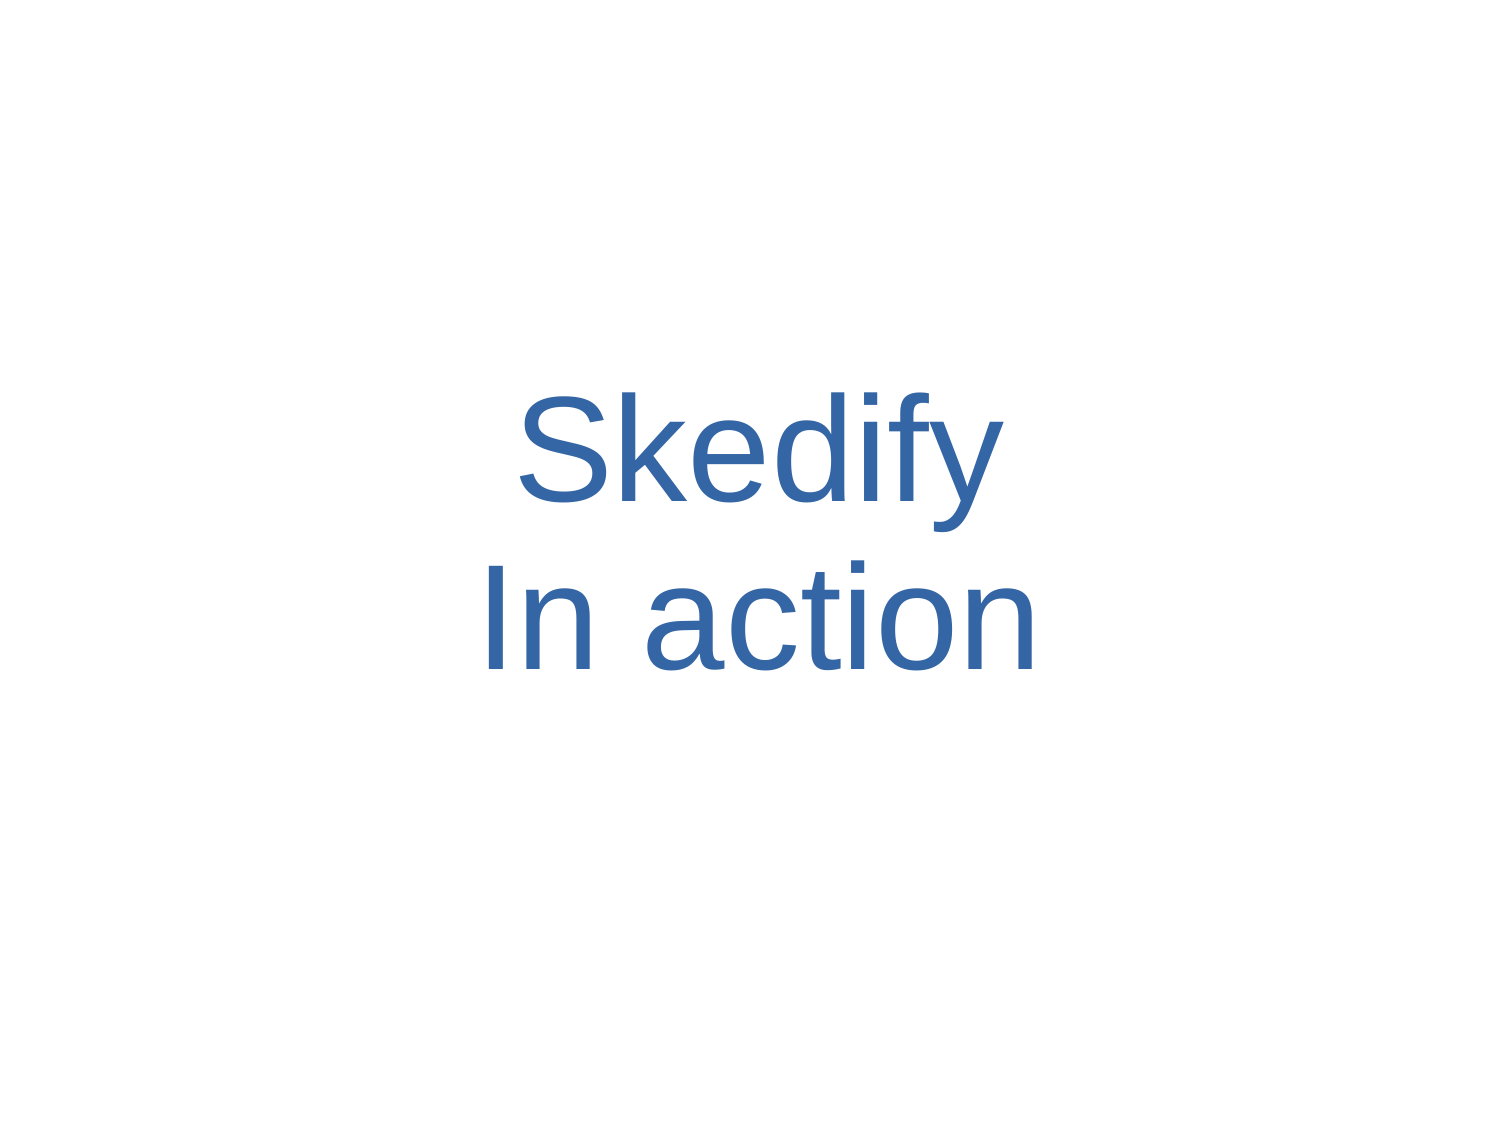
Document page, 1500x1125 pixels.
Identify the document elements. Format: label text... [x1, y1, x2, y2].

text_box Skedify In action [460, 358, 1058, 709]
